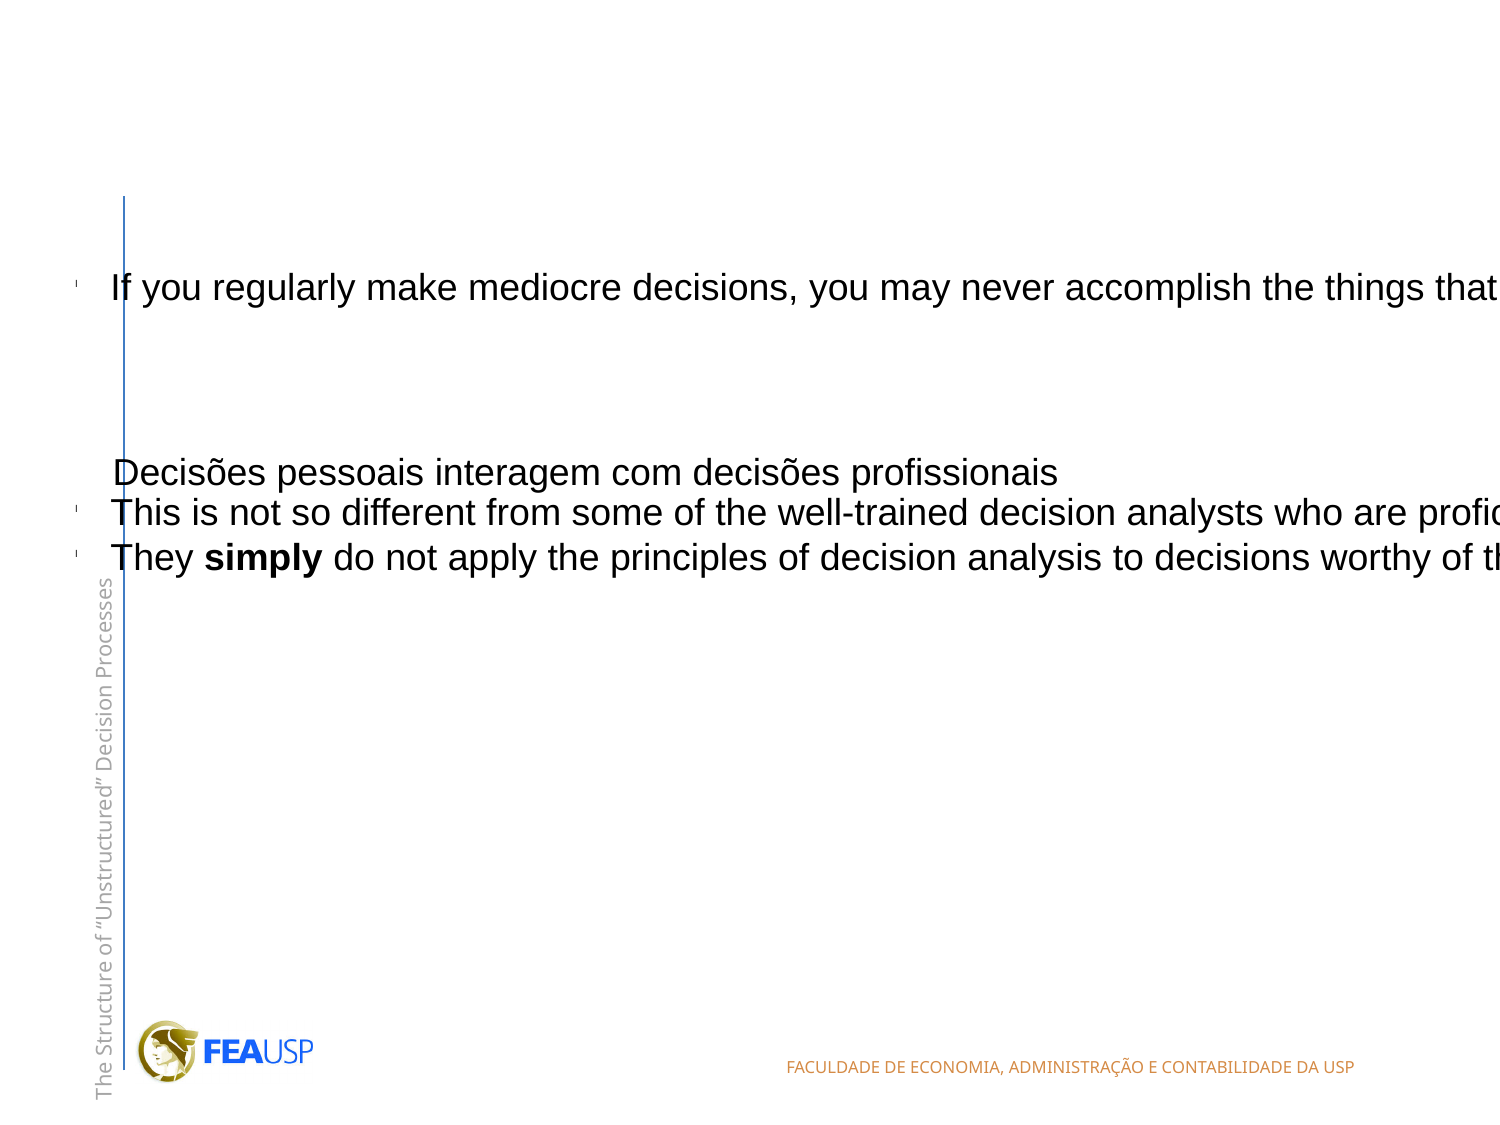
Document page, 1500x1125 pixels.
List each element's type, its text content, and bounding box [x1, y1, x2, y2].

picture [135, 1020, 313, 1084]
text_box If you regularly make mediocre decisions, you may never accomplish the things that are important to you, your family, or your career. This is not so different from some of the well-trained decision analysts who are proficient at helping clients resolve their difficult decisions, and yet some of their personal decisions seem to go awry. They simply do not apply the principles of decision analysis to decisions worthy of thought in their own lives. [74, 263, 1425, 916]
